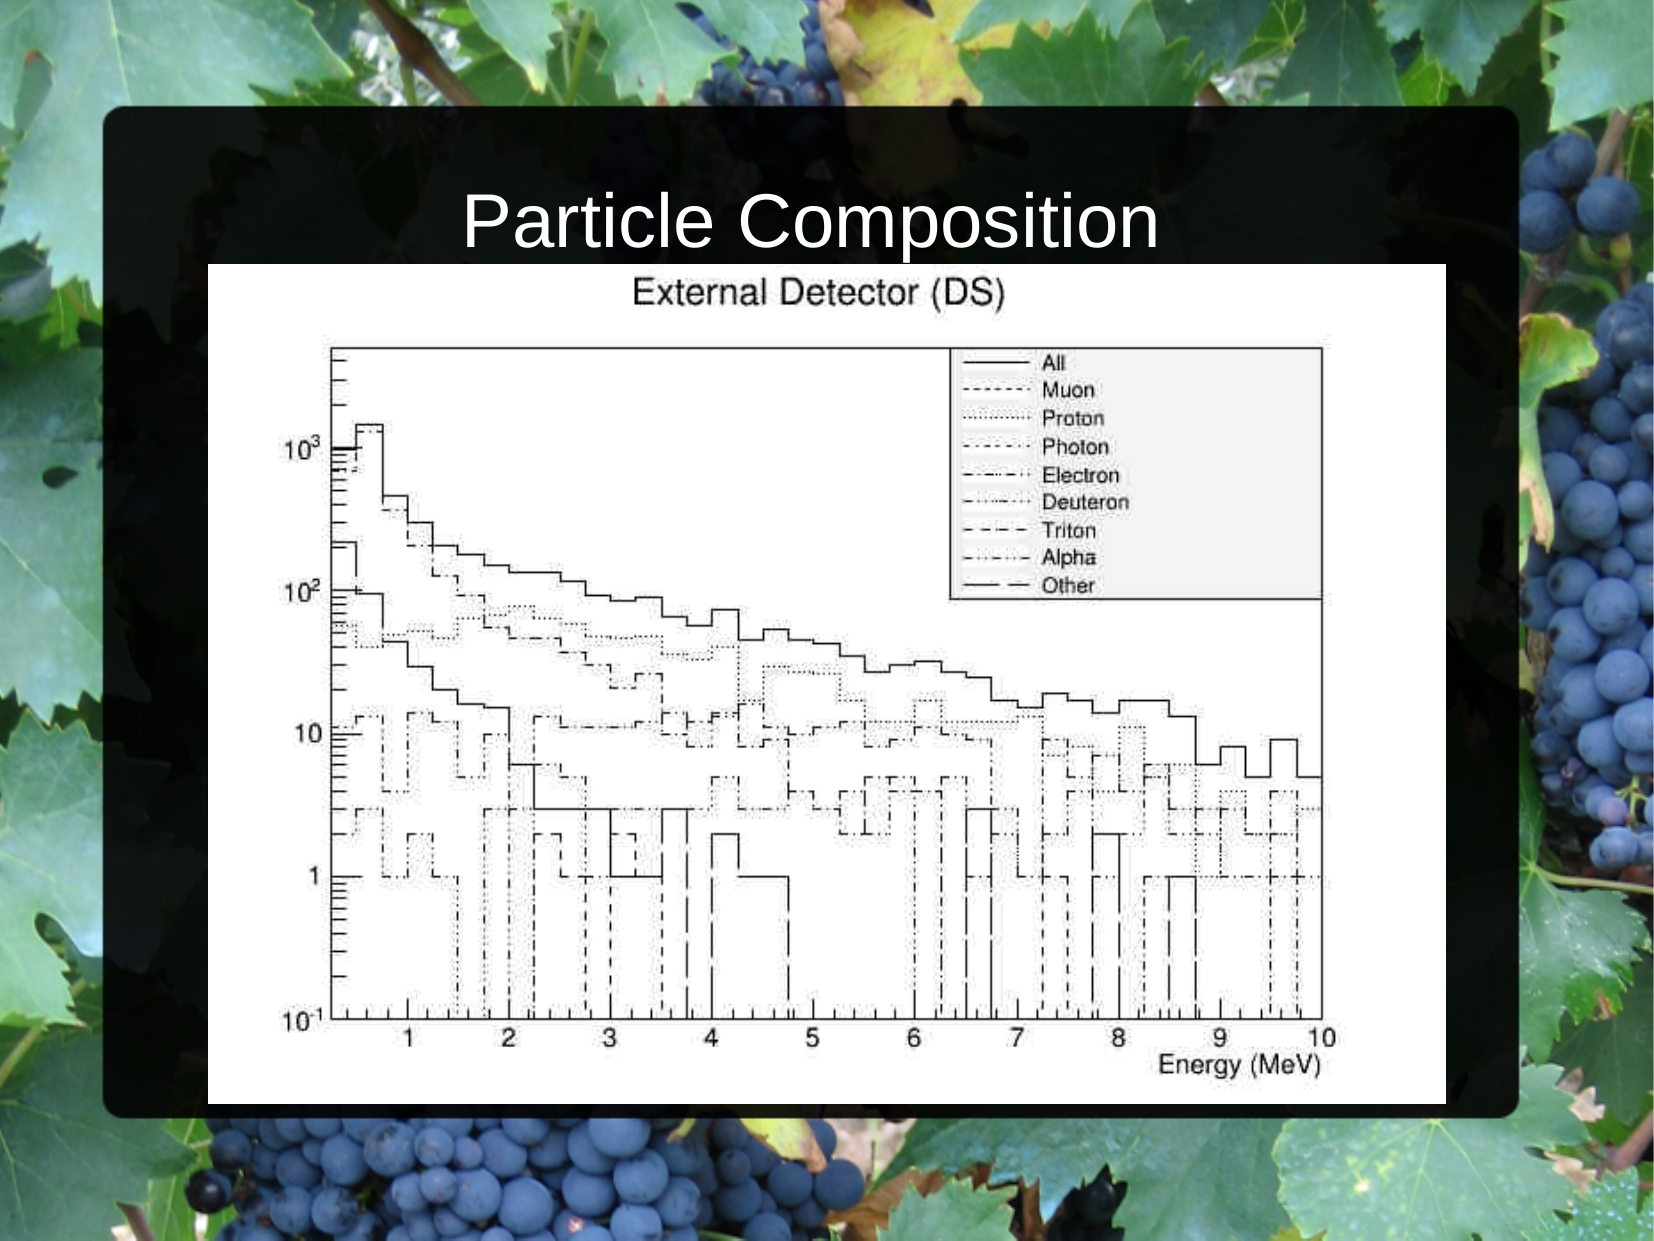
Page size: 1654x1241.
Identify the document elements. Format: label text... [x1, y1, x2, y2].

title Particle Composition [118, 117, 1506, 325]
picture [0, 0, 1654, 1241]
